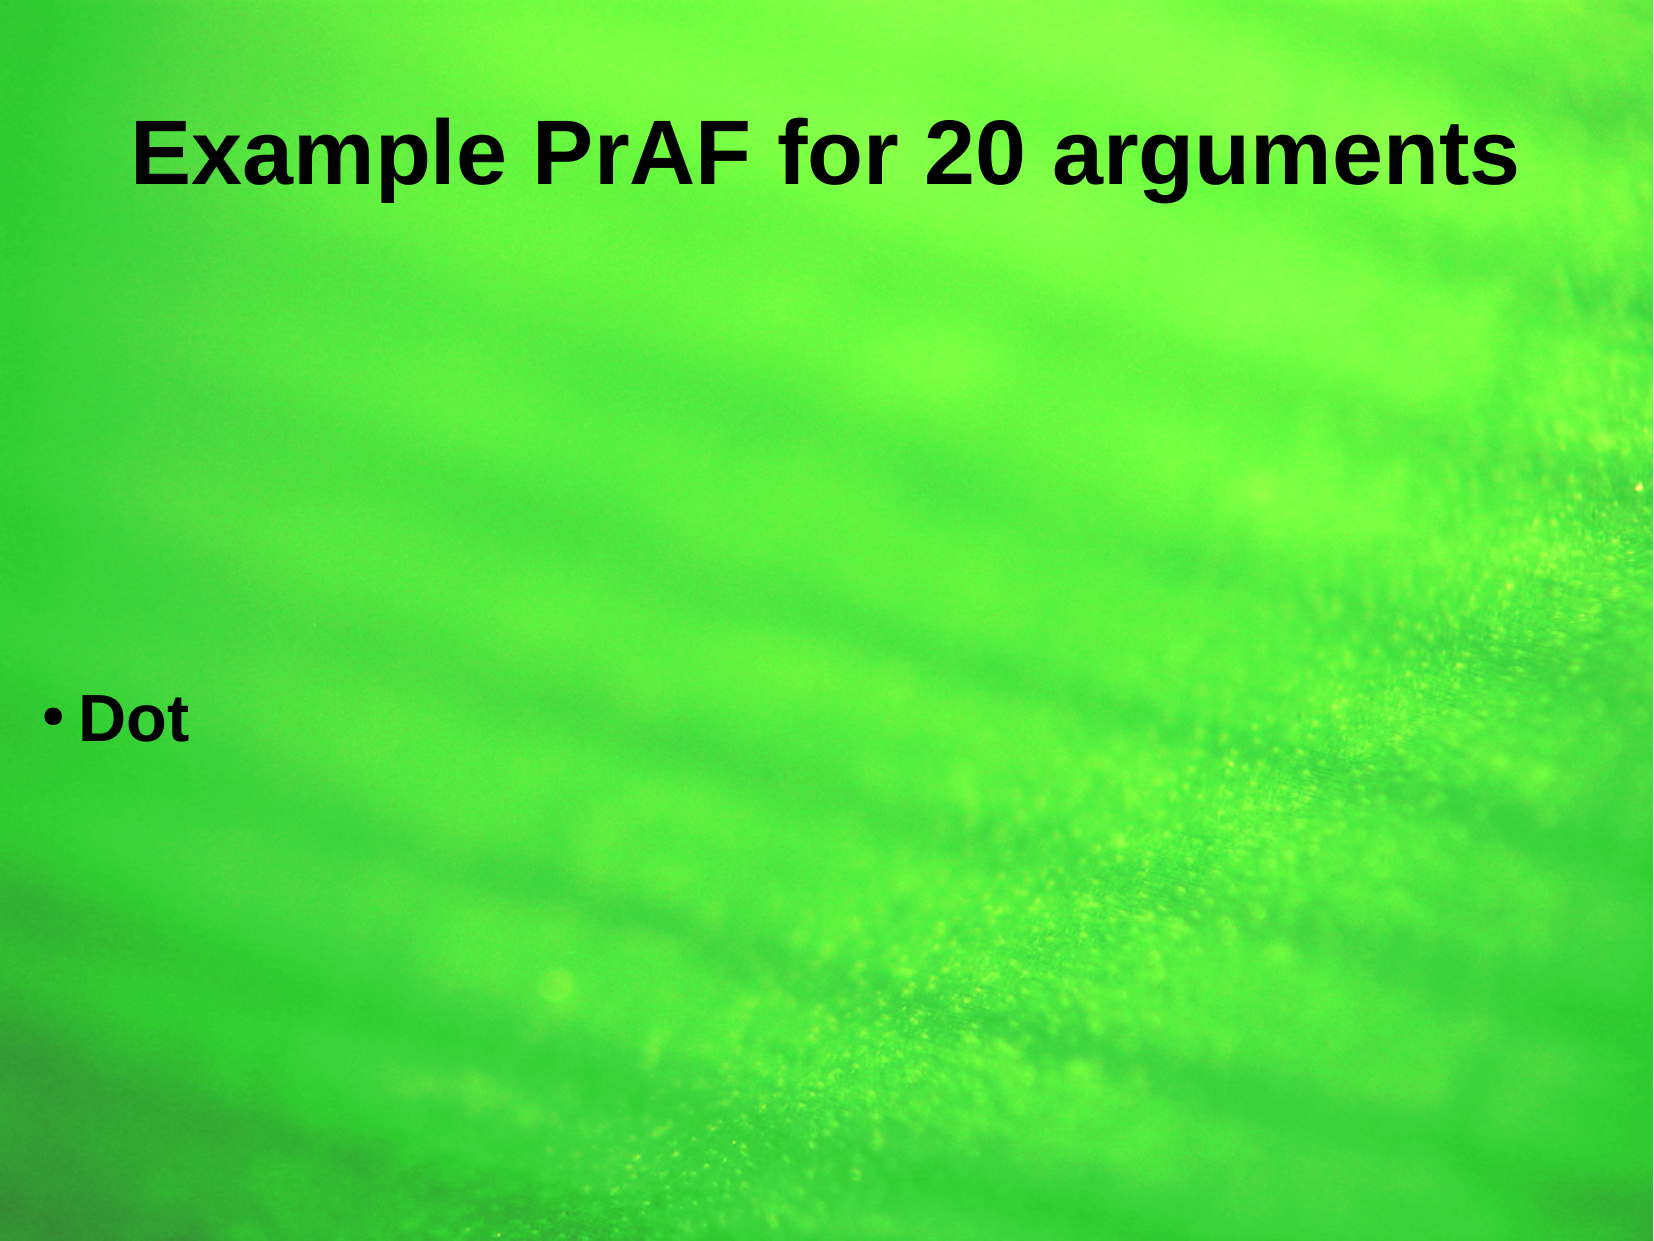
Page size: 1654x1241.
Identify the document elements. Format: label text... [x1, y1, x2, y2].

picture [0, 0, 1654, 1241]
subtitle Dot [41, 290, 1609, 1109]
title Example PrAF for 20 arguments [82, 49, 1571, 257]
